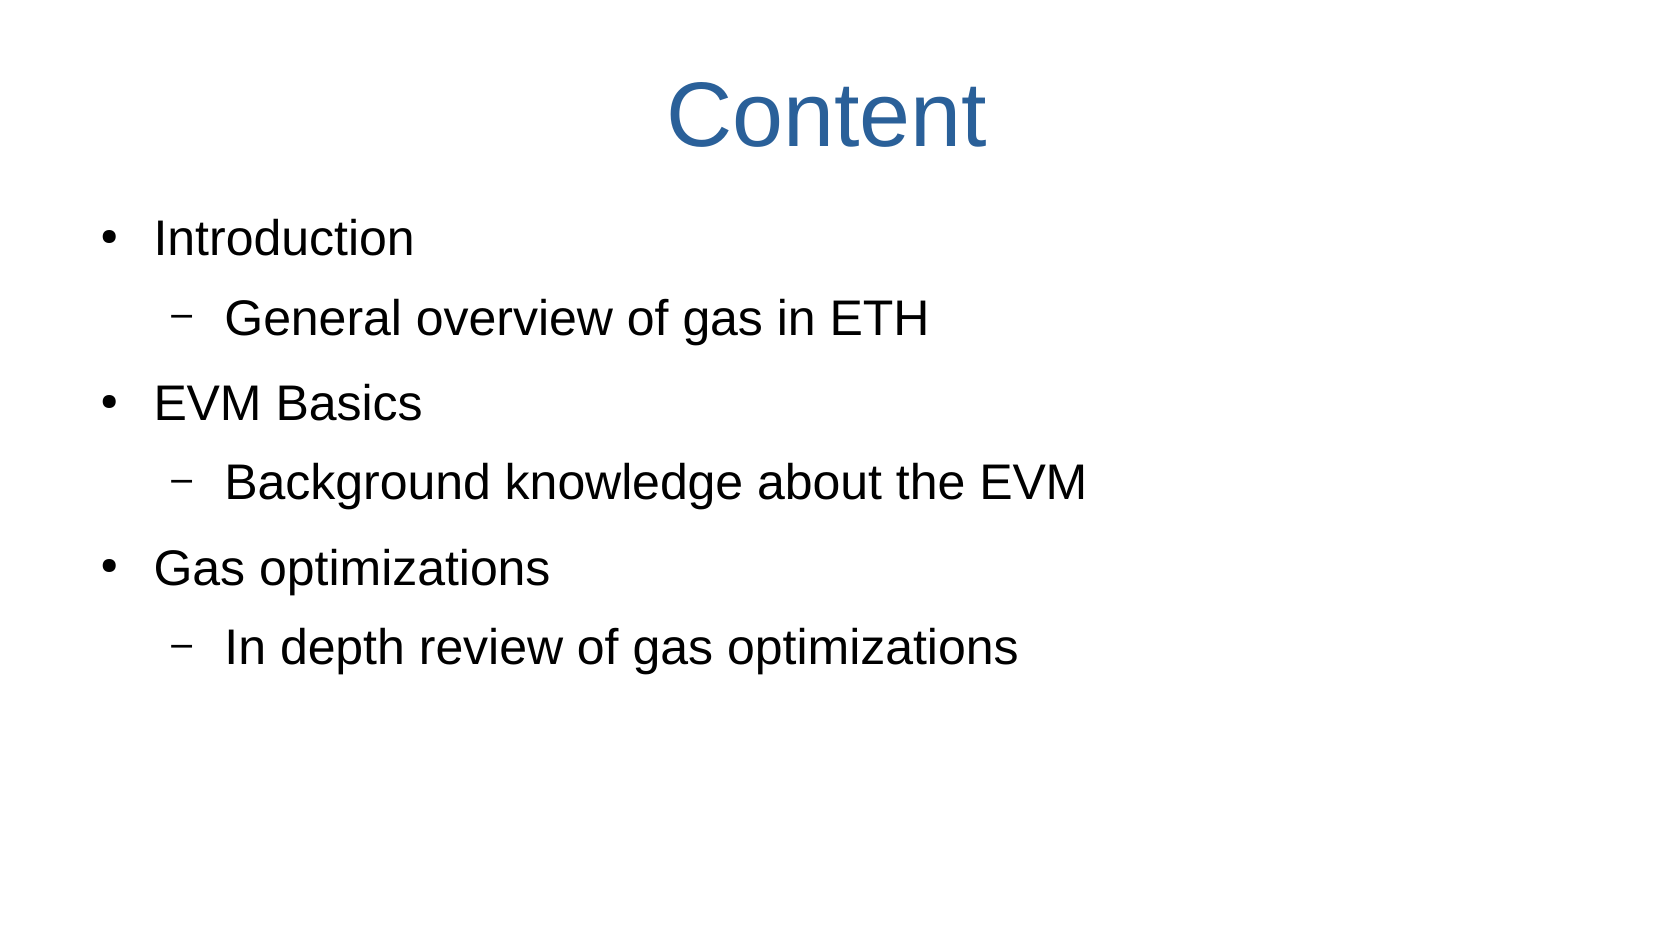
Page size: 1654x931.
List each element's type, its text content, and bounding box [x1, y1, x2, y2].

list Introduction General overview of gas in ETH EVM Basics Background knowledge about the EVM Gas optimizations In depth review of gas optimizations [82, 210, 1571, 751]
title Content [82, 37, 1571, 193]
